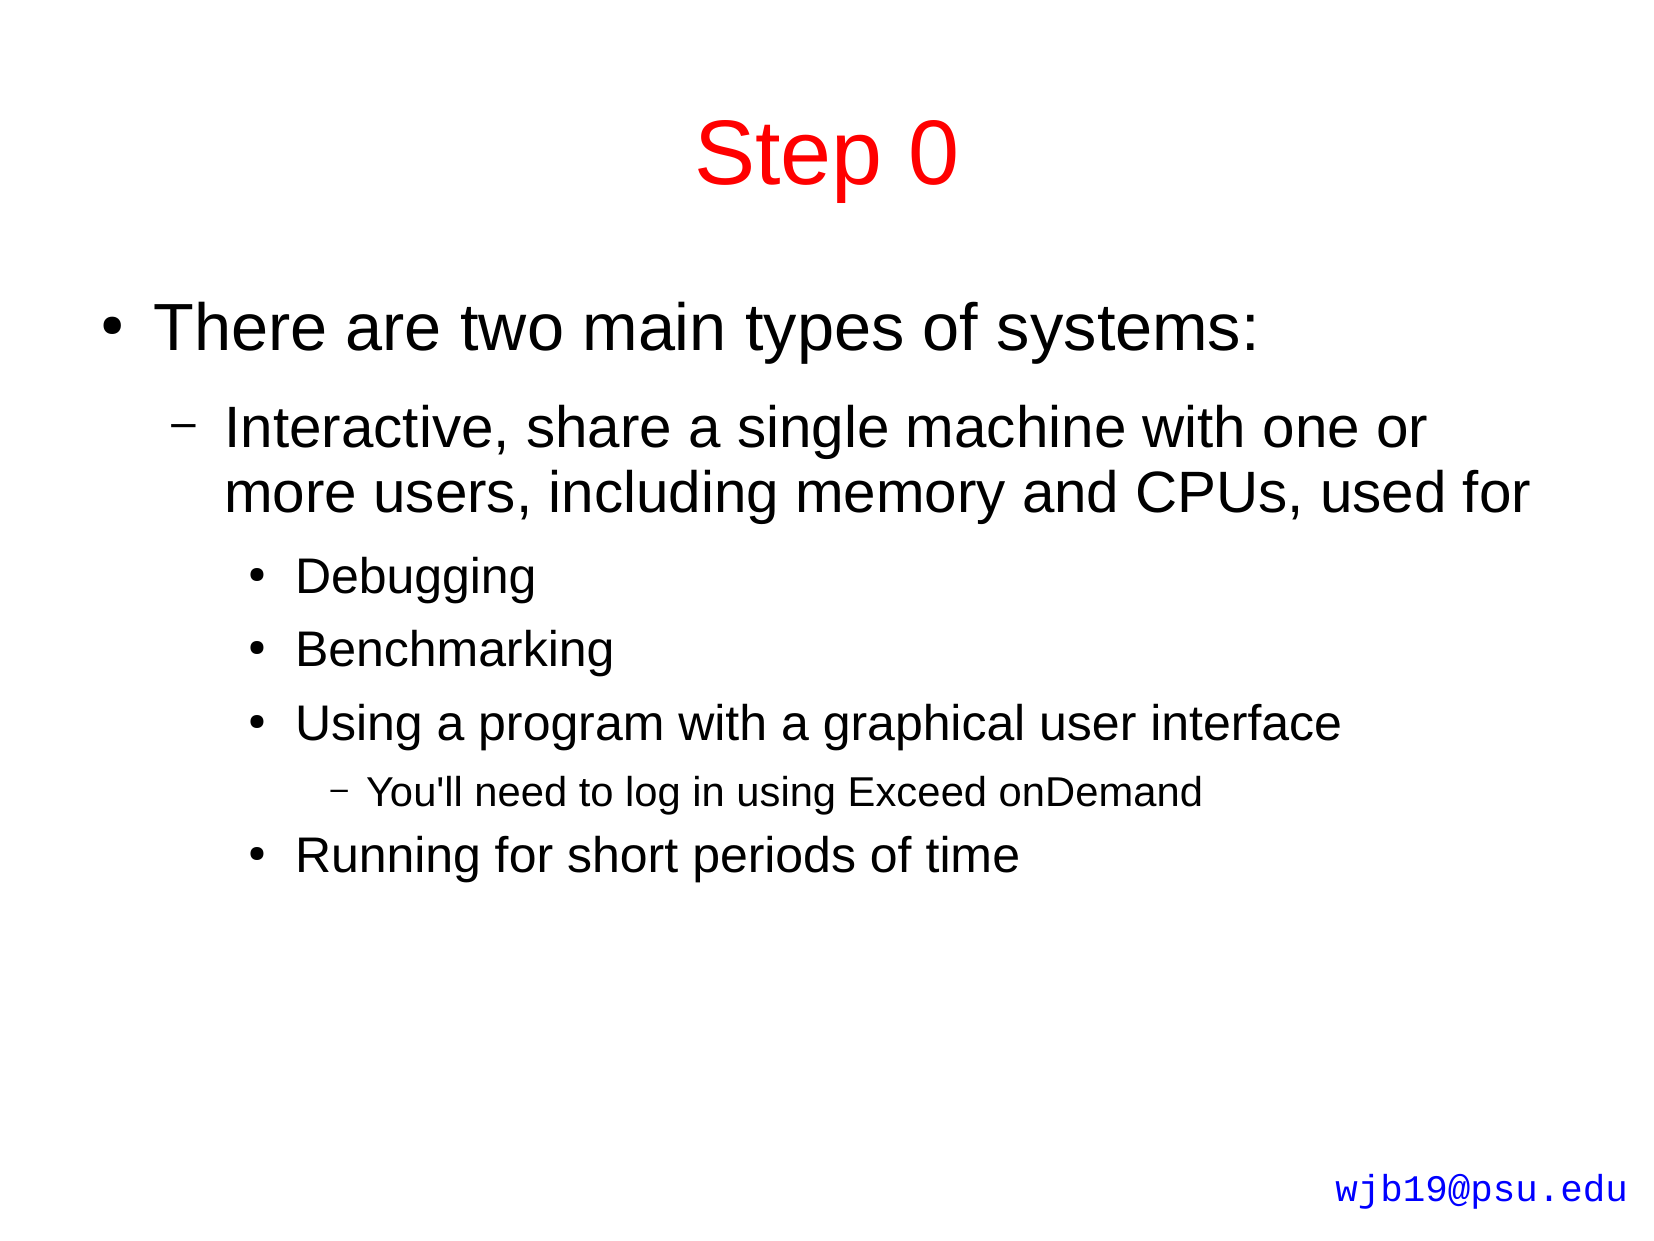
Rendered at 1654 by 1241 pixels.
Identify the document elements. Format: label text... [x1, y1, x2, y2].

title Step 0 [82, 49, 1571, 257]
list There are two main types of systems: Interactive, share a single machine with one or more users, including memory and CPUs, used for Debugging Benchmarking Using a program with a graphical user interface You'll need to log in using Exceed onDemand Running for short periods of time [82, 290, 1538, 1010]
text_box wjb19@psu.edu [1320, 1162, 1643, 1220]
